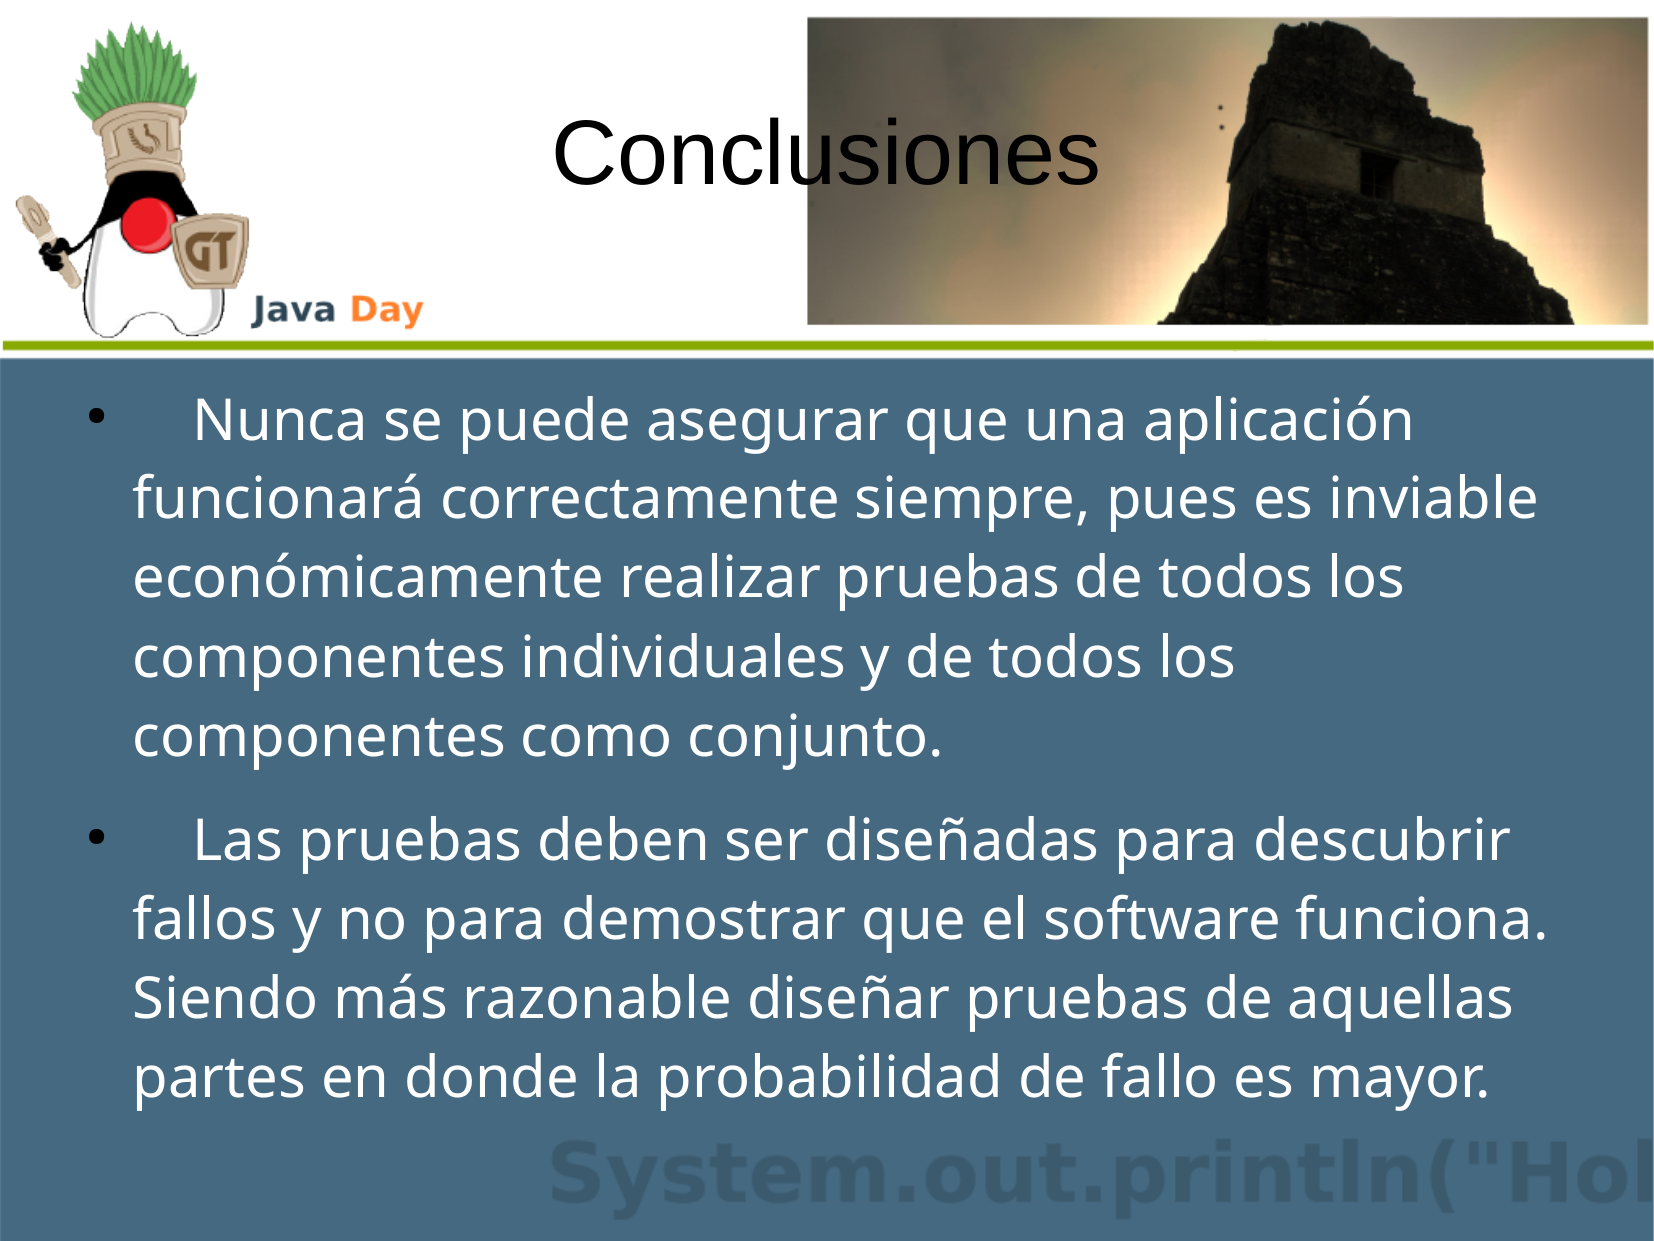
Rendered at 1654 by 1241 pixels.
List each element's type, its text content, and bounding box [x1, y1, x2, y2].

title Conclusiones [82, 49, 1571, 257]
list Nunca se puede asegurar que una aplicación funcionará correctamente siempre, pues es inviable económicamente realizar pruebas de todos los componentes individuales y de todos los componentes como conjunto. Las pruebas deben ser diseñadas para descubrir fallos y no para demostrar que el software funciona. Siendo más razonable diseñar pruebas de aquellas partes en donde la probabilidad de fallo es mayor. [70, 377, 1559, 1197]
picture [0, 0, 1654, 1241]
